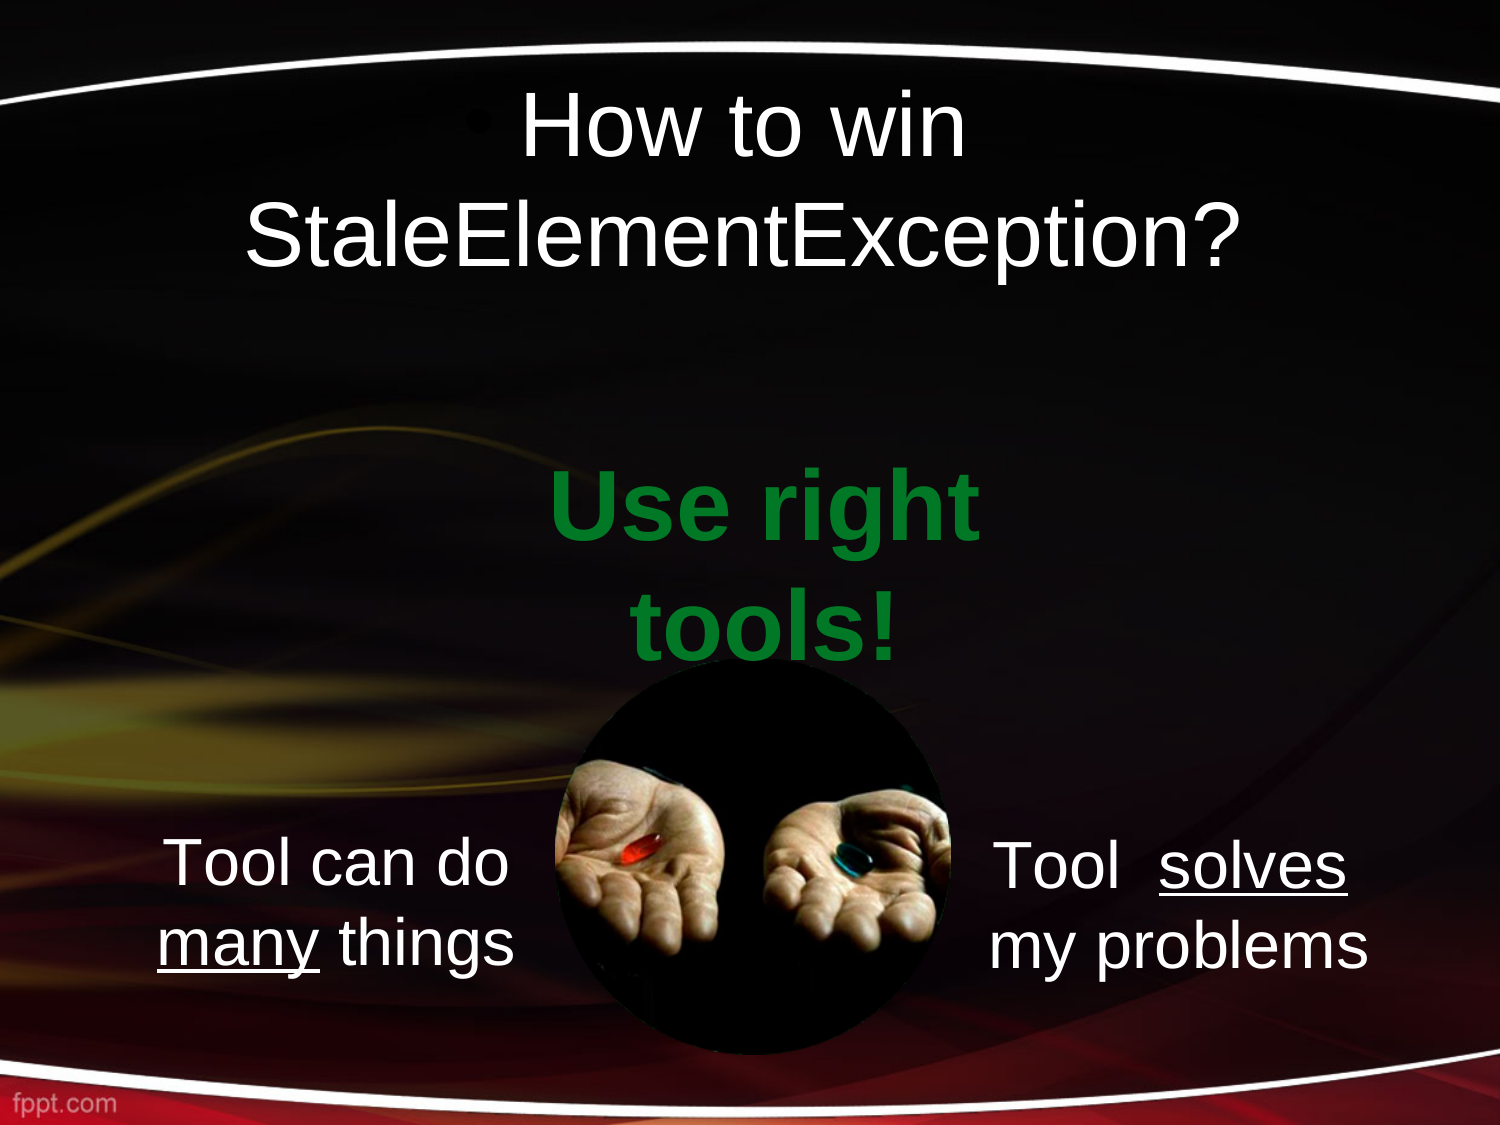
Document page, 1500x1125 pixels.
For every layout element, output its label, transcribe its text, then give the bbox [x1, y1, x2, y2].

title Tool solves my problems [868, 774, 1491, 1030]
title Tool can do many things [36, 801, 637, 997]
list How to win StaleElementException? [173, 0, 1259, 430]
picture [0, 0, 1500, 1125]
title Use right tools! [105, 433, 1426, 689]
